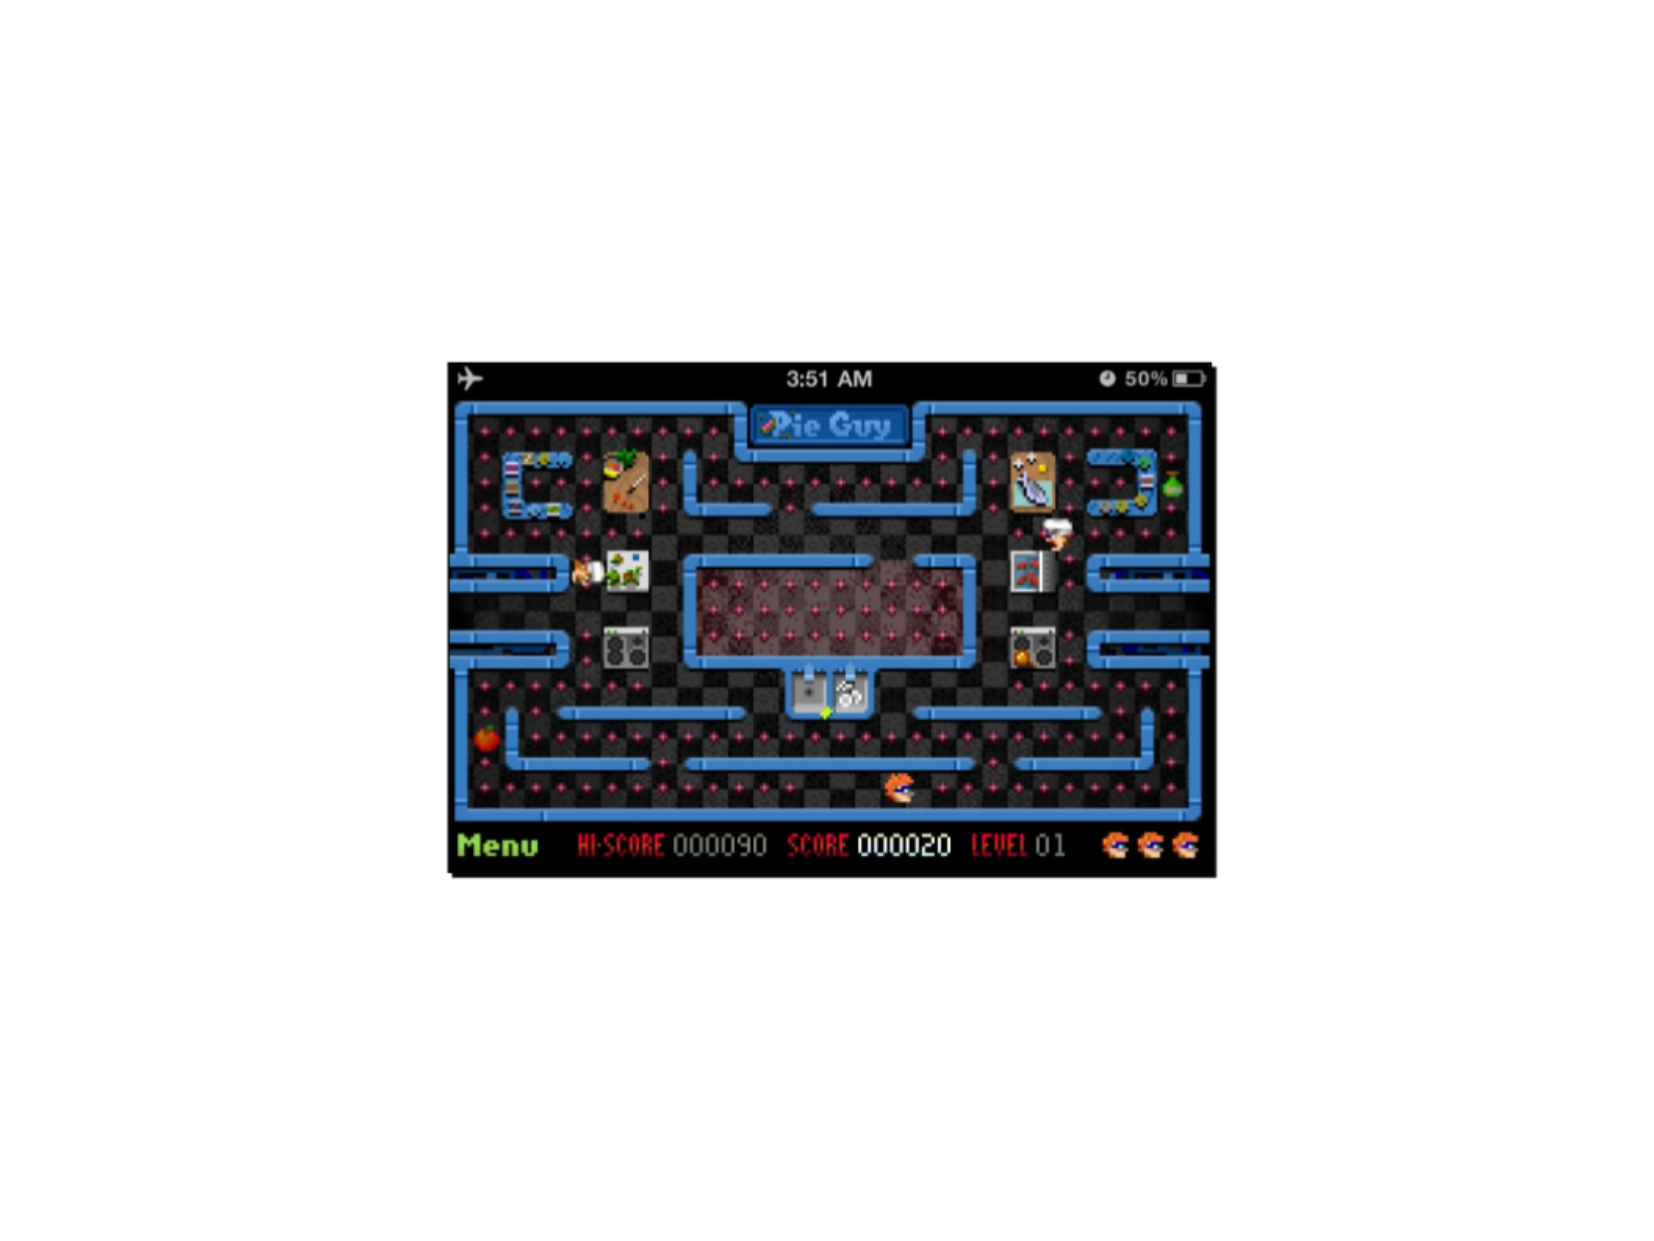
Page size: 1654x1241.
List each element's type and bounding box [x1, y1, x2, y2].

picture [411, 344, 1248, 897]
